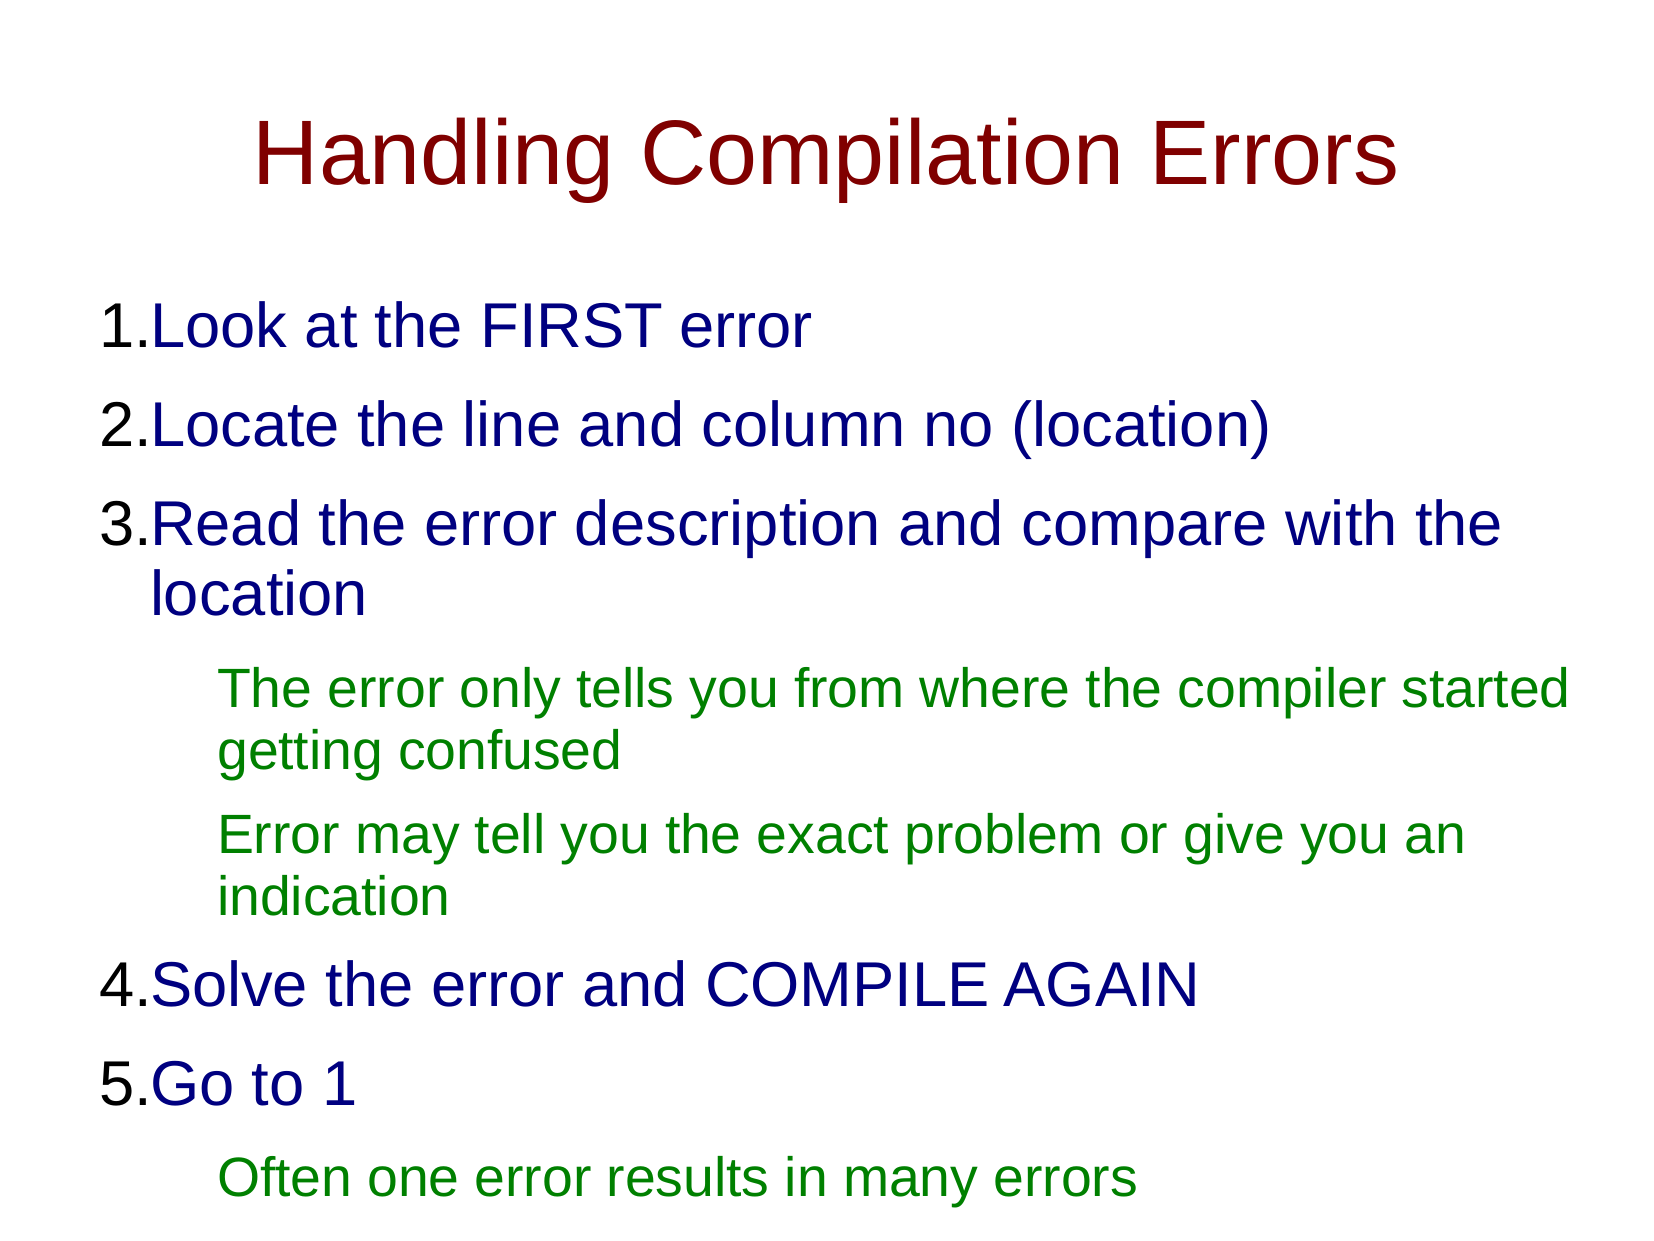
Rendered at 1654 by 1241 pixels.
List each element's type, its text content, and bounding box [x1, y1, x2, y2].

title Handling Compilation Errors [82, 49, 1571, 257]
list Look at the FIRST error Locate the line and column no (location) Read the error description and compare with the location The error only tells you from where the compiler started getting confused Error may tell you the exact problem or give you an indication Solve the error and COMPILE AGAIN Go to 1 Often one error results in many errors [82, 290, 1595, 1211]
